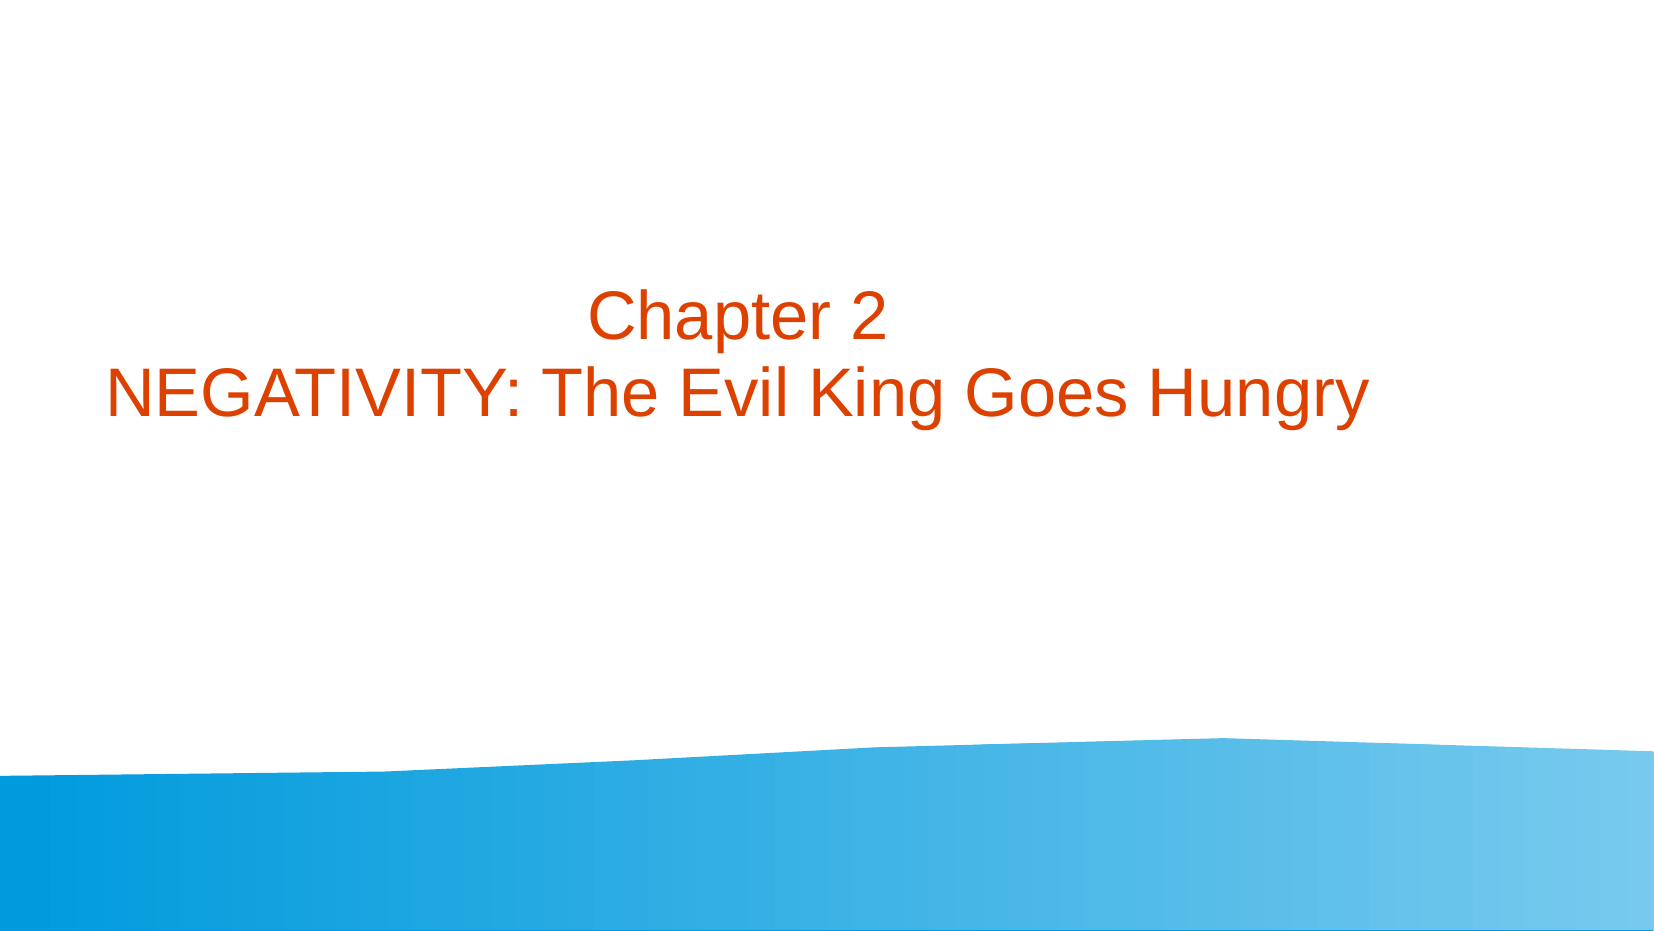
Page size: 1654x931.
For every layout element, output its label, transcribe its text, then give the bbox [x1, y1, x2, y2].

title Chapter 2 NEGATIVITY: The Evil King Goes Hungry [0, 265, 1477, 443]
